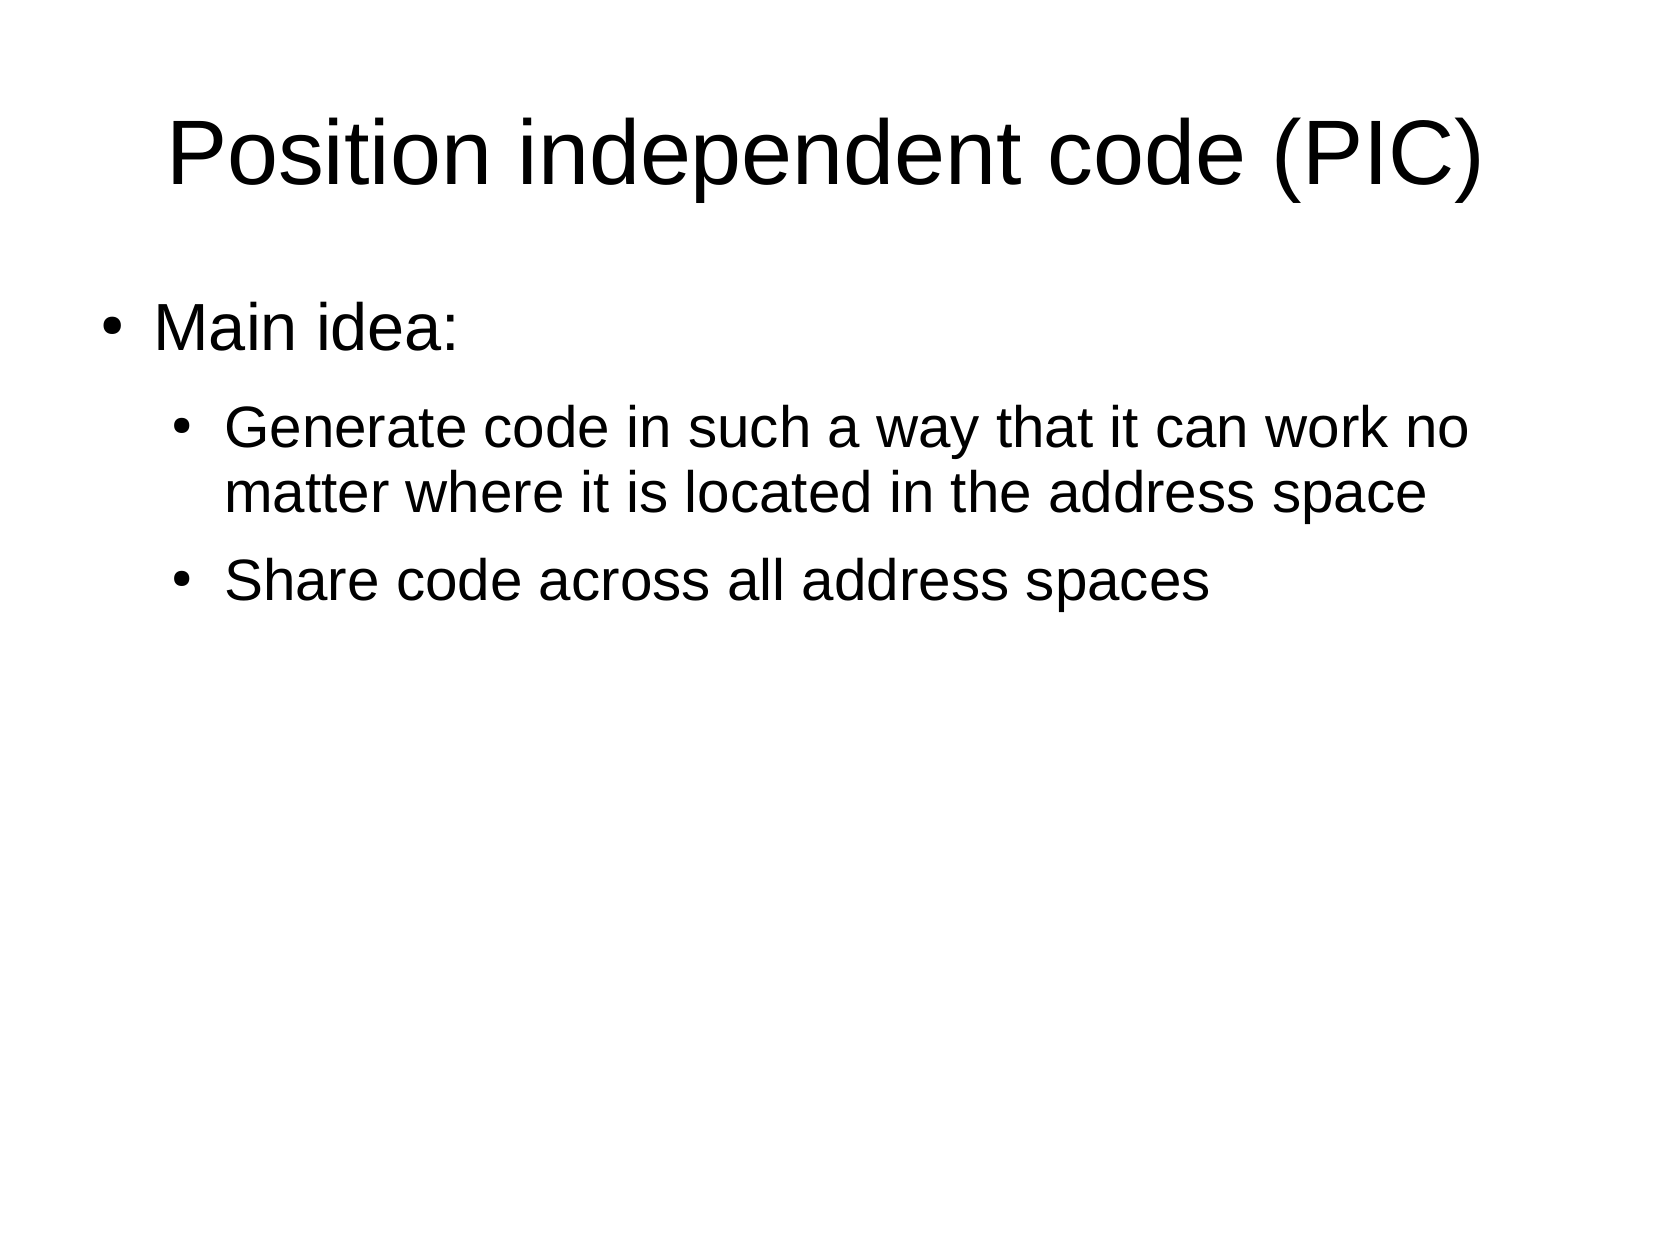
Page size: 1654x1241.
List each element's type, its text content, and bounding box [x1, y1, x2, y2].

title Position independent code (PIC) [82, 49, 1571, 257]
list Main idea: Generate code in such a way that it can work no matter where it is located in the address space Share code across all address spaces [82, 290, 1571, 1010]
